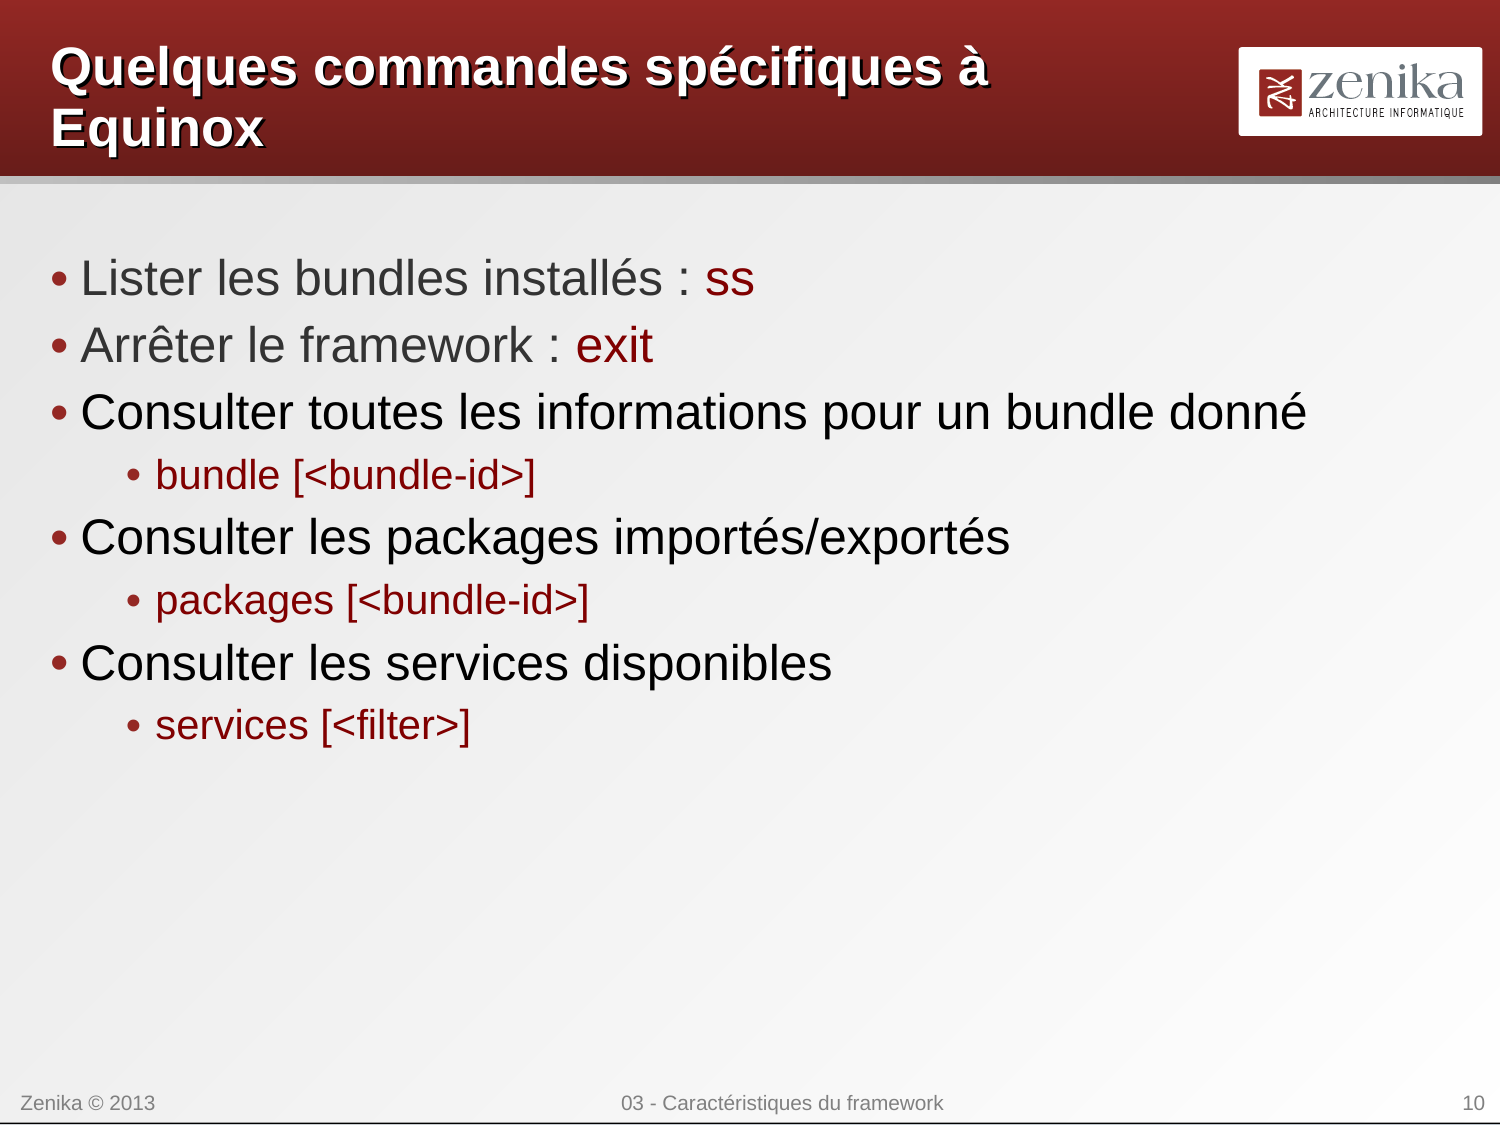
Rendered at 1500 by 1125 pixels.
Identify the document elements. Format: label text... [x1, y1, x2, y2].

title Quelques commandes spécifiques à Equinox [50, 15, 1206, 180]
list Lister les bundles installés : ss Arrêter le framework : exit Consulter toutes les informations pour un bundle donné bundle [<bundle-id>] Consulter les packages importés/exportés packages [<bundle-id>] Consulter les services disponibles services [<filter>] [50, 249, 1435, 1064]
picture [1257, 58, 1464, 125]
